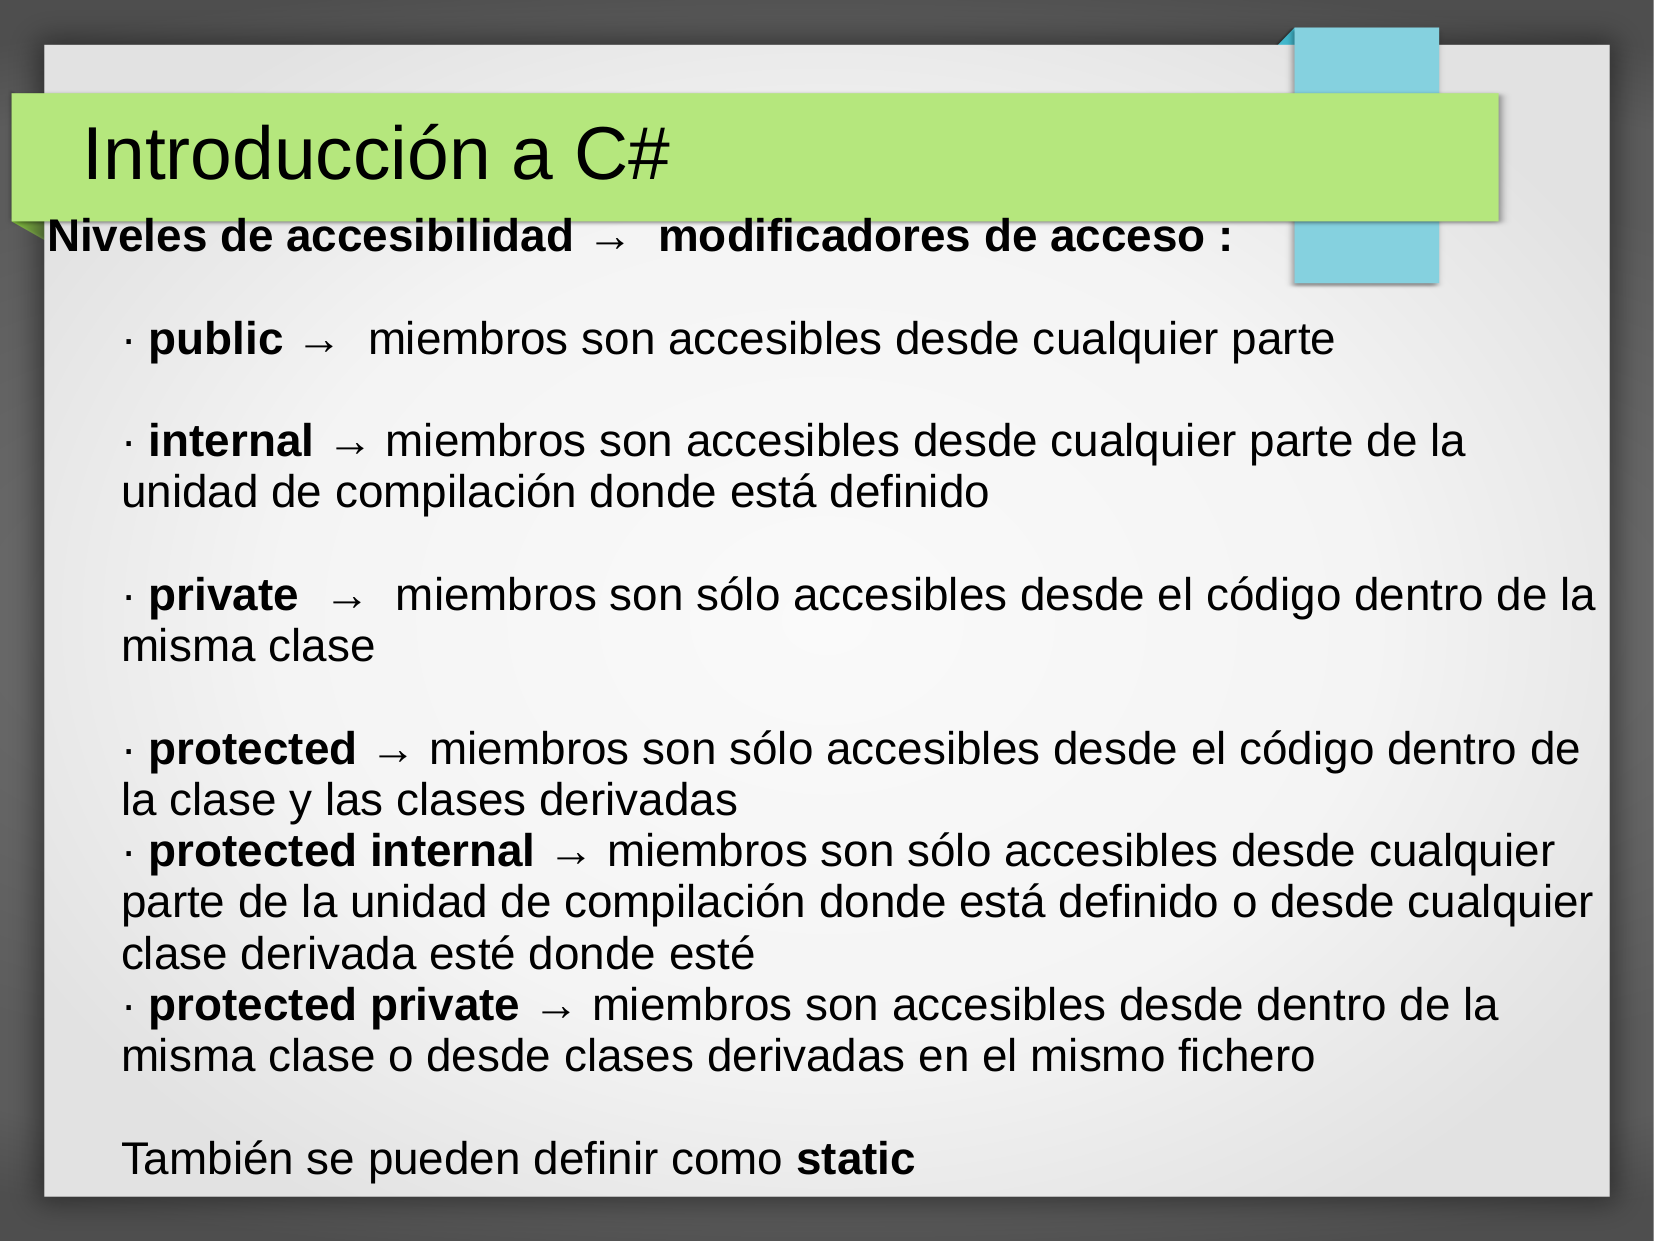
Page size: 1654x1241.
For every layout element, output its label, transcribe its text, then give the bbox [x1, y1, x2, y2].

title Introducción a C# [82, 94, 1264, 210]
picture [0, 0, 1654, 1241]
text_box Niveles de accesibilidad → modificadores de acceso : · public → miembros son accesibles desde cualquier parte · internal → miembros son accesibles desde cualquier parte de la unidad de compilación donde está definido · private → miembros son sólo accesibles desde el código dentro de la misma clase · protected → miembros son sólo accesibles desde el código dentro de la clase y las clases derivadas · protected internal → miembros son sólo accesibles desde cualquier parte de la unidad de compilación donde está definido o desde cualquier clase derivada esté donde esté · protected private → miembros son accesibles desde dentro de la misma clase o desde clases derivadas en el mismo fichero También se pueden definir como static [47, 210, 1607, 1185]
